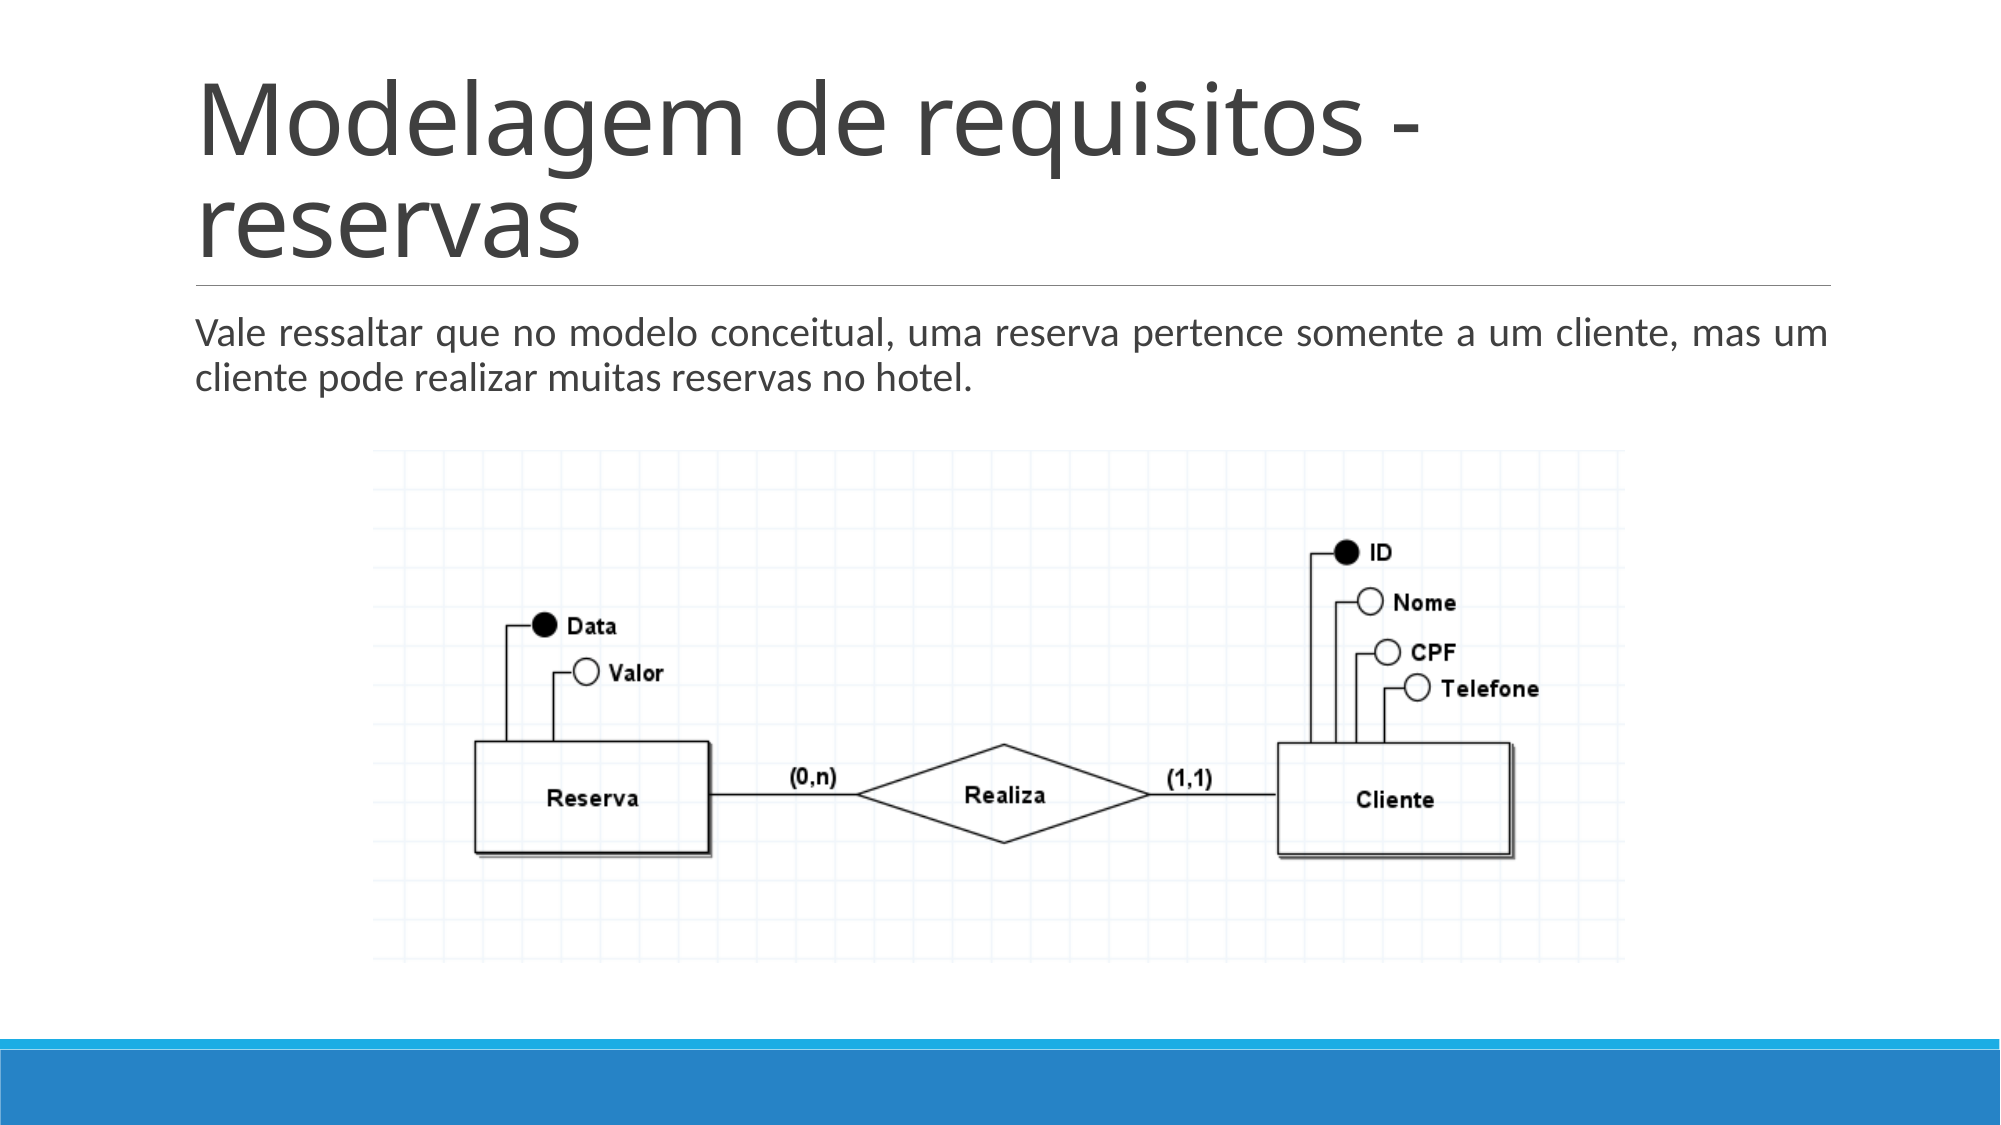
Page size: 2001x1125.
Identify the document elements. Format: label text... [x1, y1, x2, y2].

list Vale ressaltar que no modelo conceitual, uma reserva pertence somente a um cliente, mas um cliente pode realizar muitas reservas no hotel. [180, 302, 1830, 963]
picture [373, 450, 1625, 963]
title Modelagem de requisitos - reservas [180, 47, 1830, 285]
